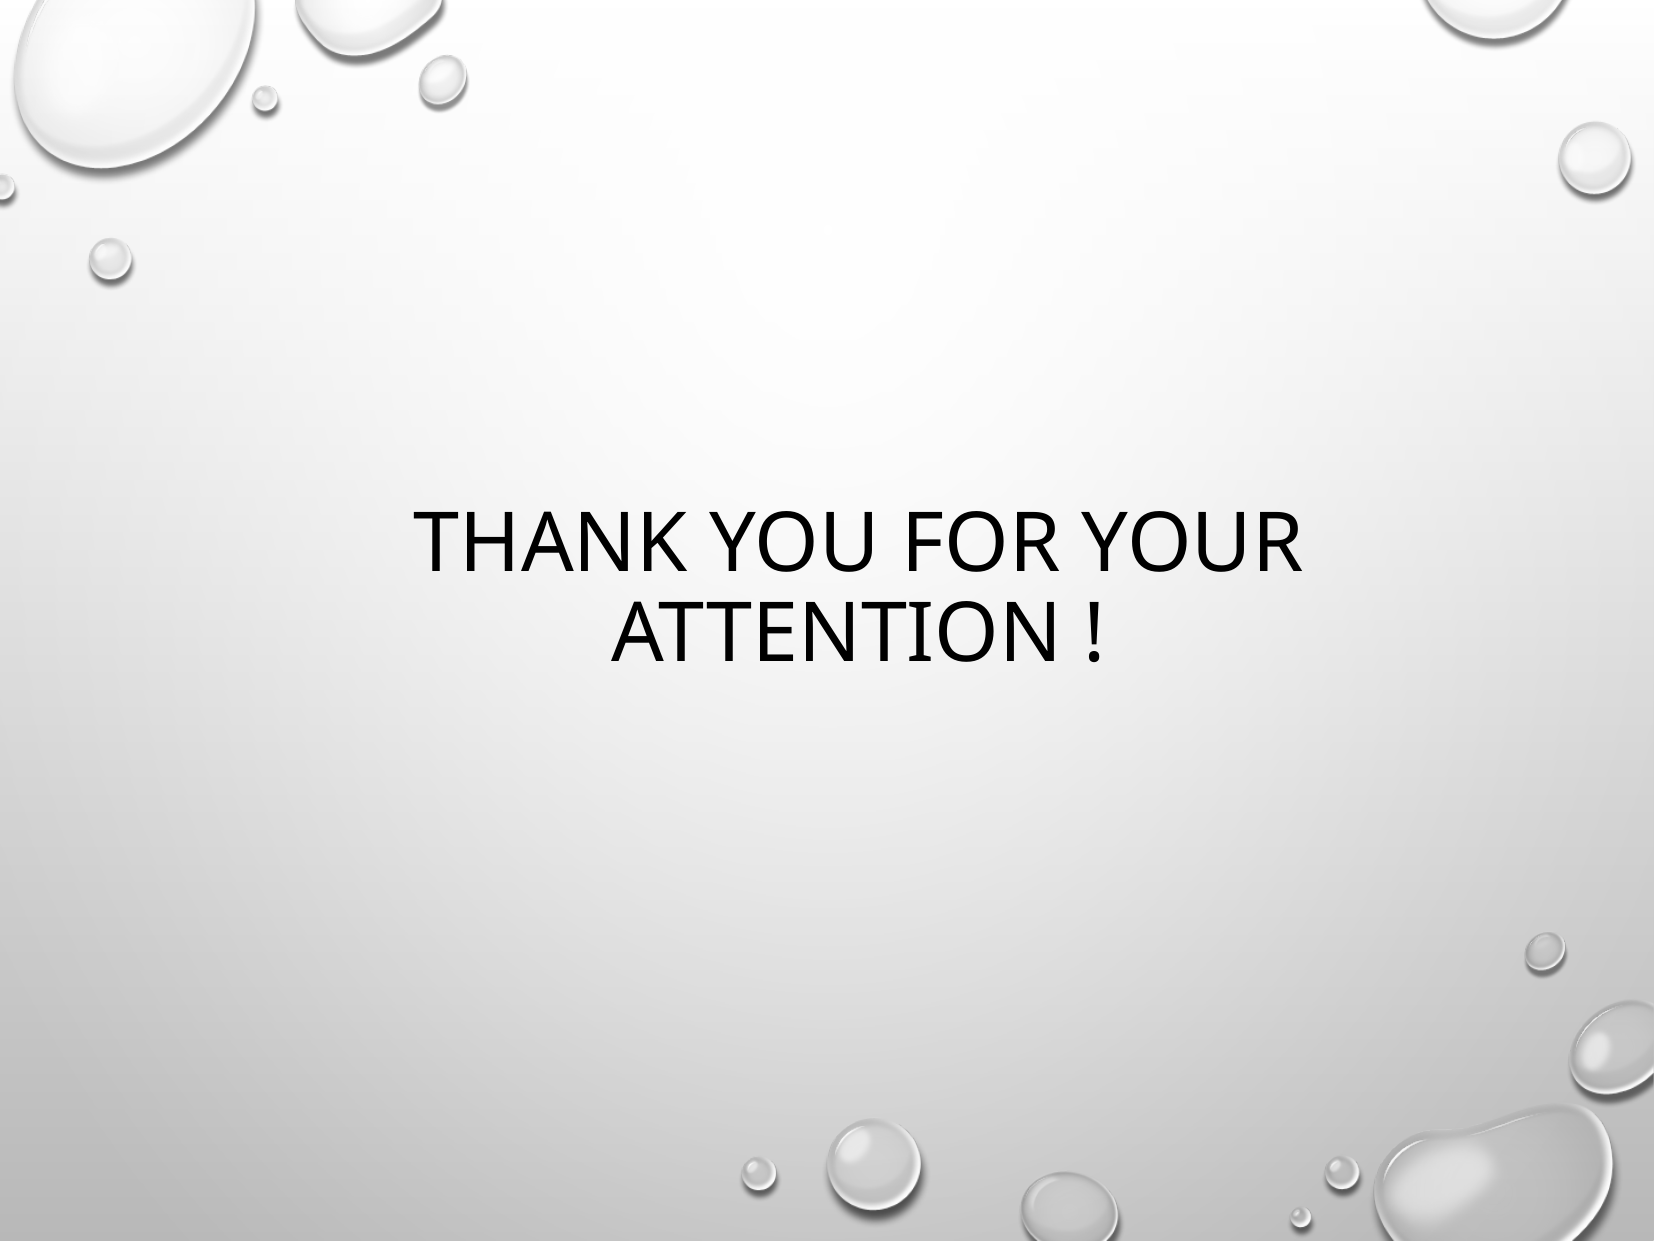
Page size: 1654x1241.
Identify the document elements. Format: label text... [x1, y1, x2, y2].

title Thank You for your attention ! [114, 486, 1604, 694]
